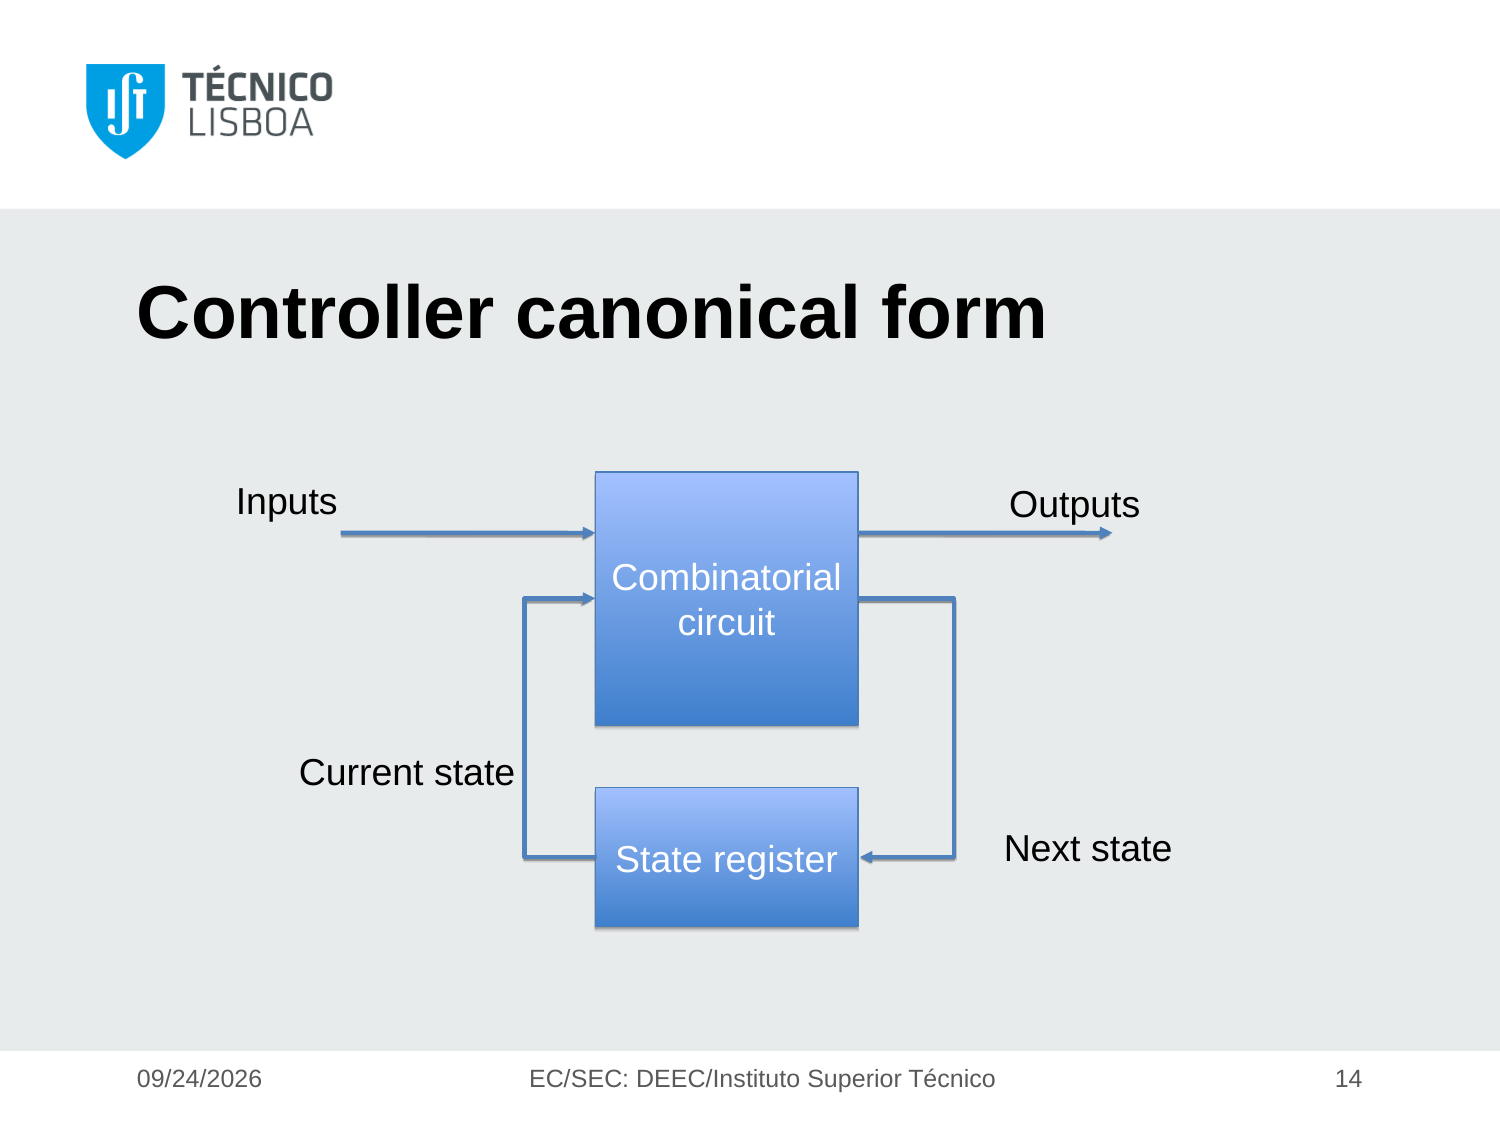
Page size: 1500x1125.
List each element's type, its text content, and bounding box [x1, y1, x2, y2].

text_box Next state [988, 816, 1188, 877]
text_box Inputs [221, 469, 353, 530]
slide_number 11/05/2020 [121, 1052, 425, 1103]
slide_number <number> [1077, 1052, 1378, 1103]
footer EC/SEC: DEEC/Instituto Superior Técnico [512, 1052, 1021, 1103]
picture [0, 0, 1500, 1125]
text_box Current state [284, 740, 531, 801]
title Controller canonical form [121, 237, 1378, 381]
text_box State register [595, 787, 858, 927]
text_box Outputs [994, 472, 1156, 532]
text_box Combinatorial circuit [595, 471, 858, 725]
